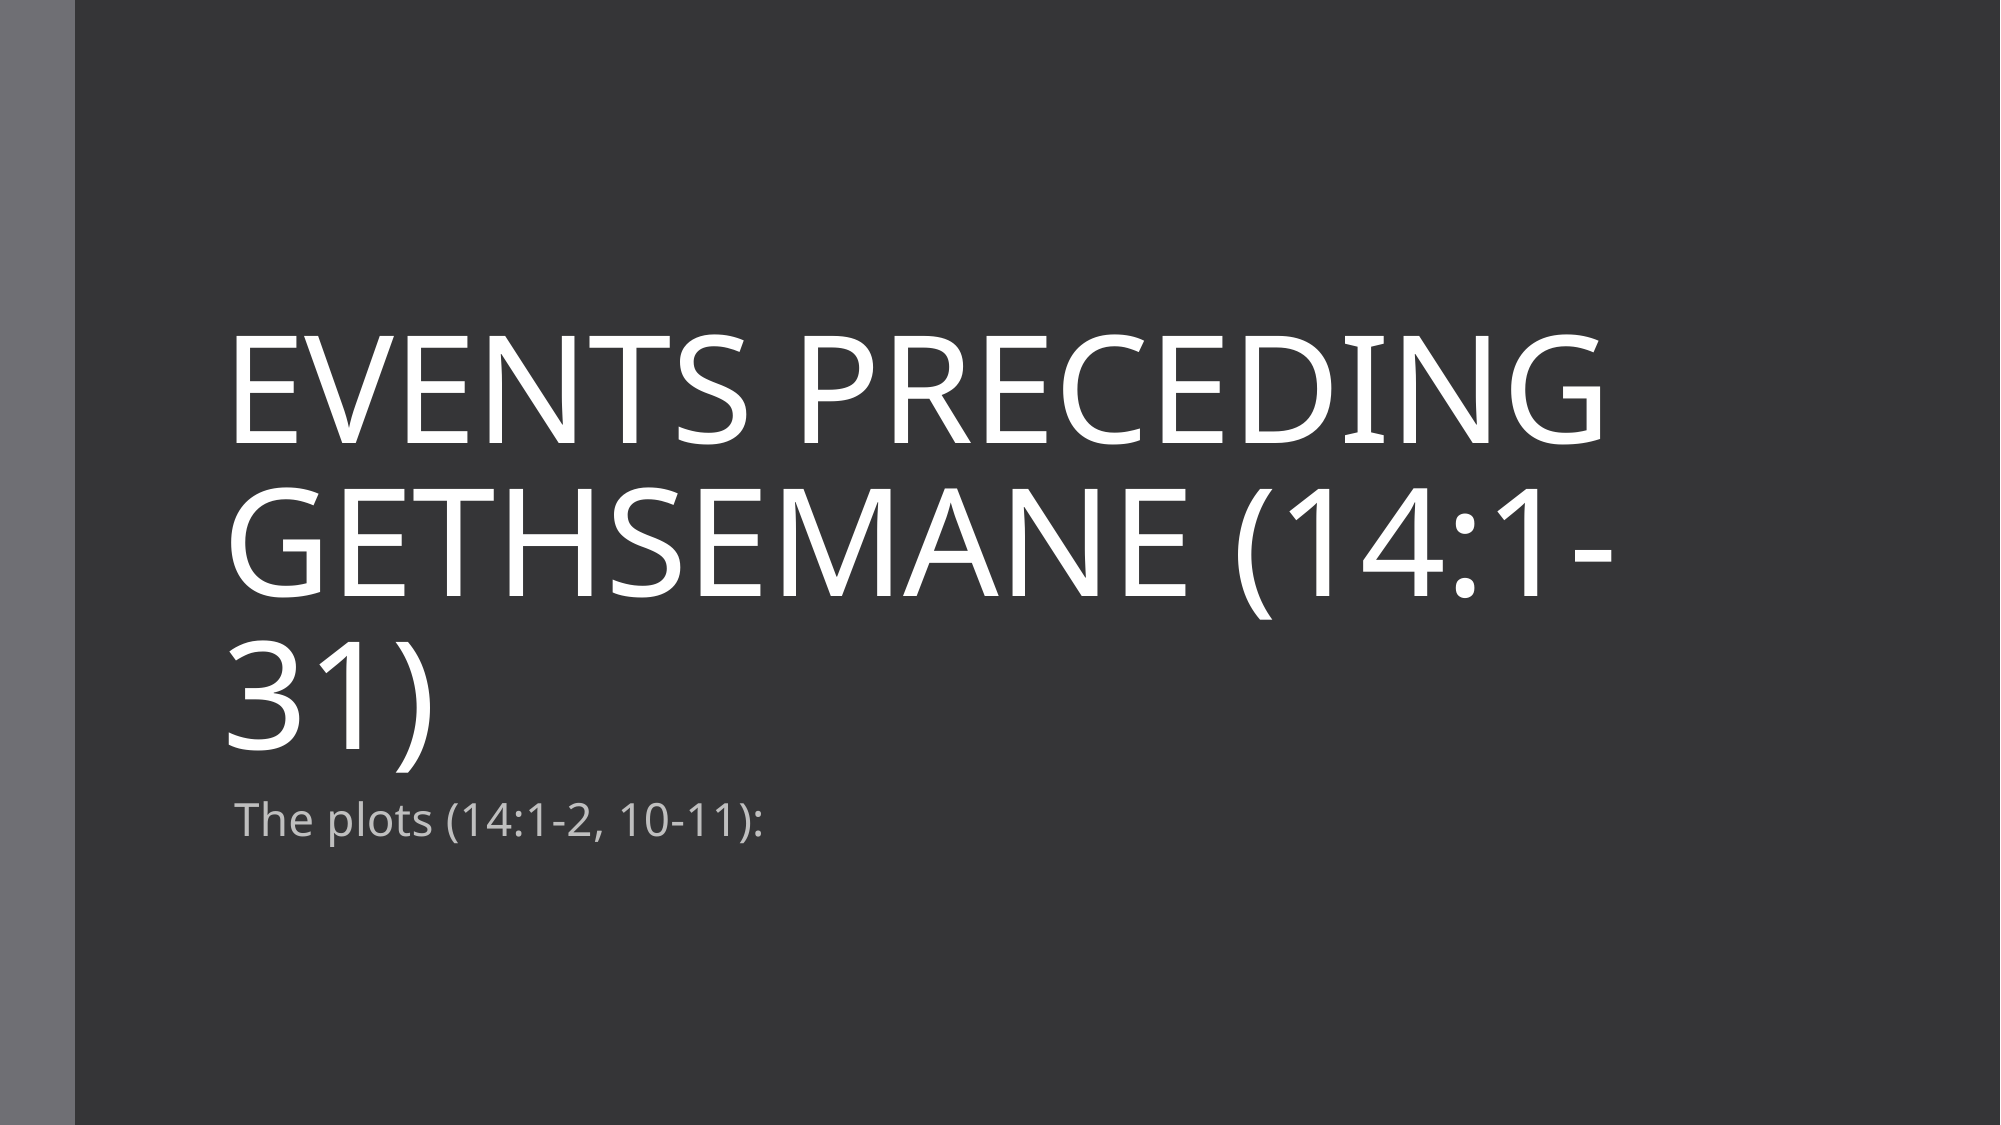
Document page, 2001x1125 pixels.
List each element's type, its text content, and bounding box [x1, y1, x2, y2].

title EVENTS PRECEDING GETHSEMANE (14:1-31) [206, 124, 1752, 787]
subtitle The plots (14:1-2, 10-11): [206, 787, 1752, 1066]
